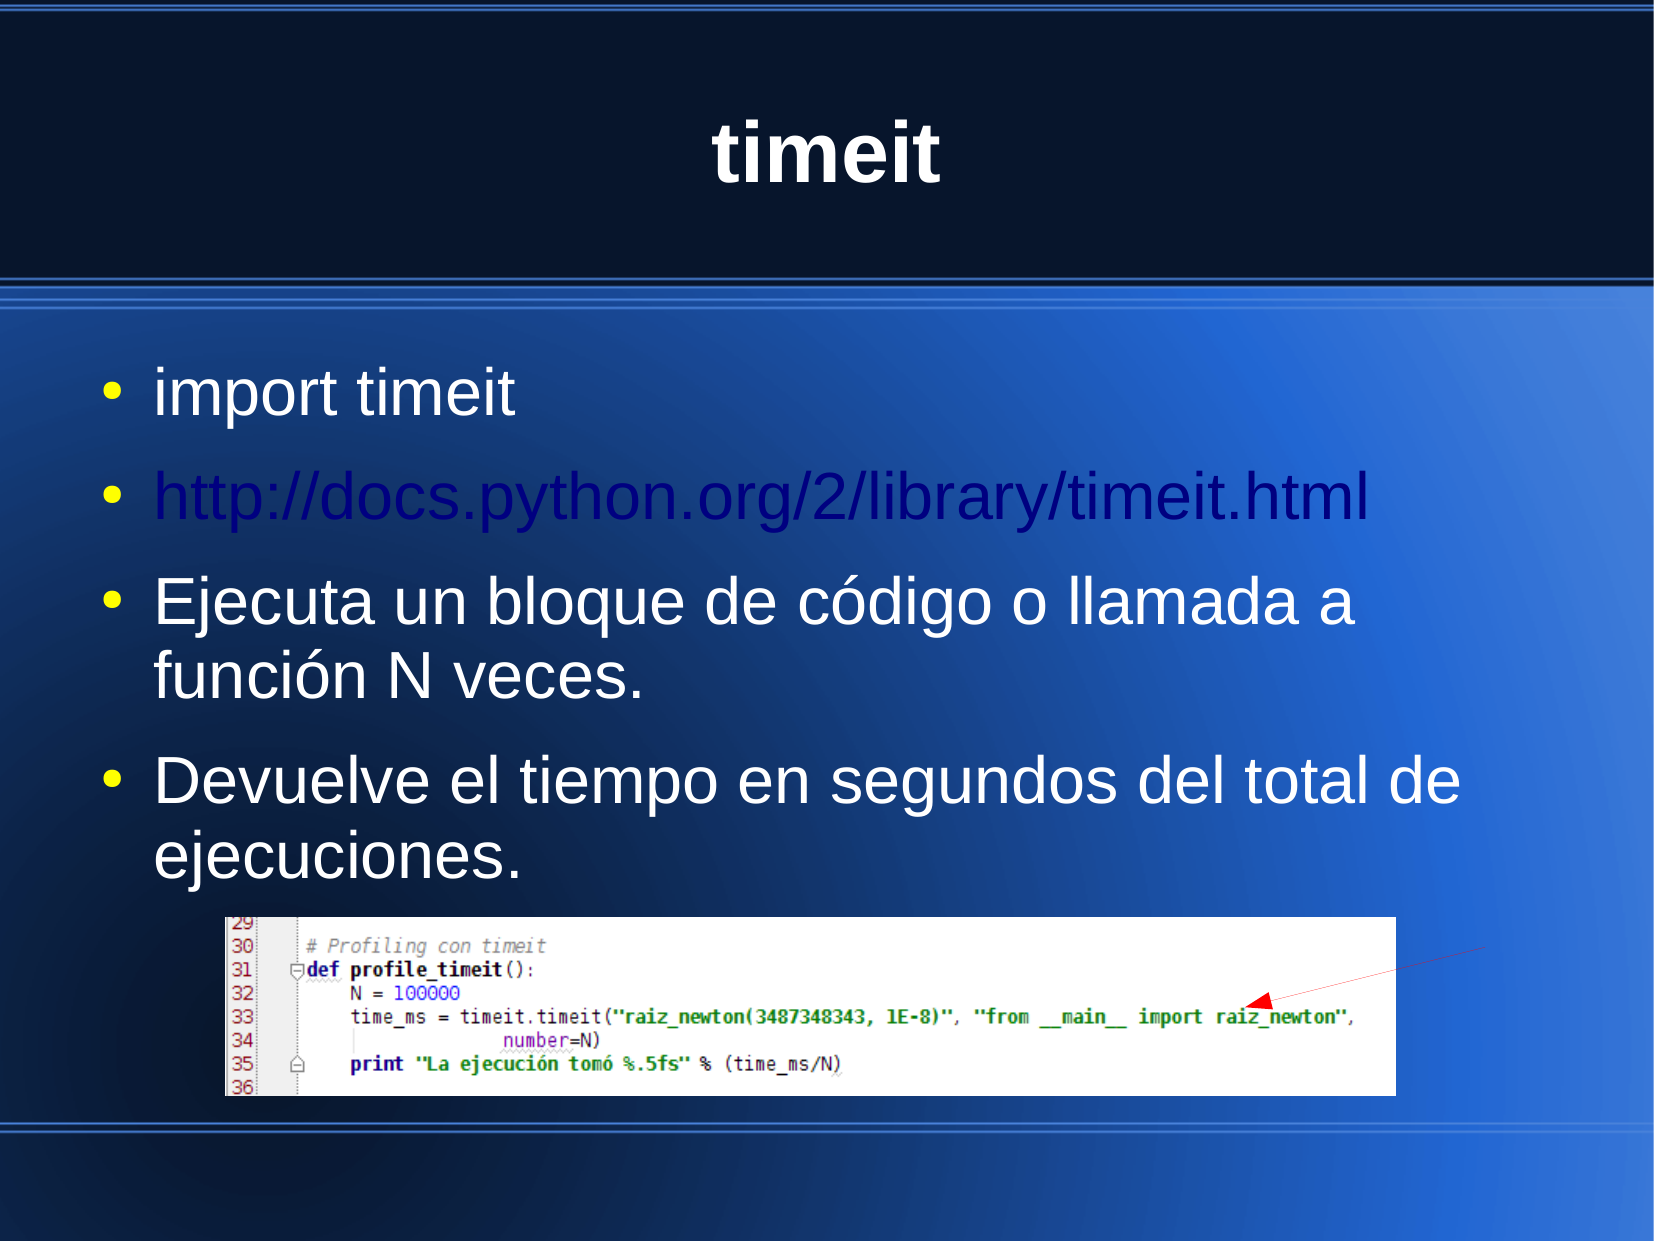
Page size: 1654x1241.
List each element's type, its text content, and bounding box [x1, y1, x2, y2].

list import timeit http://docs.python.org/2/library/timeit.html Ejecuta un bloque de código o llamada a función N veces. Devuelve el tiempo en segundos del total de ejecuciones. [82, 355, 1571, 1075]
title timeit [82, 49, 1571, 257]
picture [0, 0, 1654, 1241]
